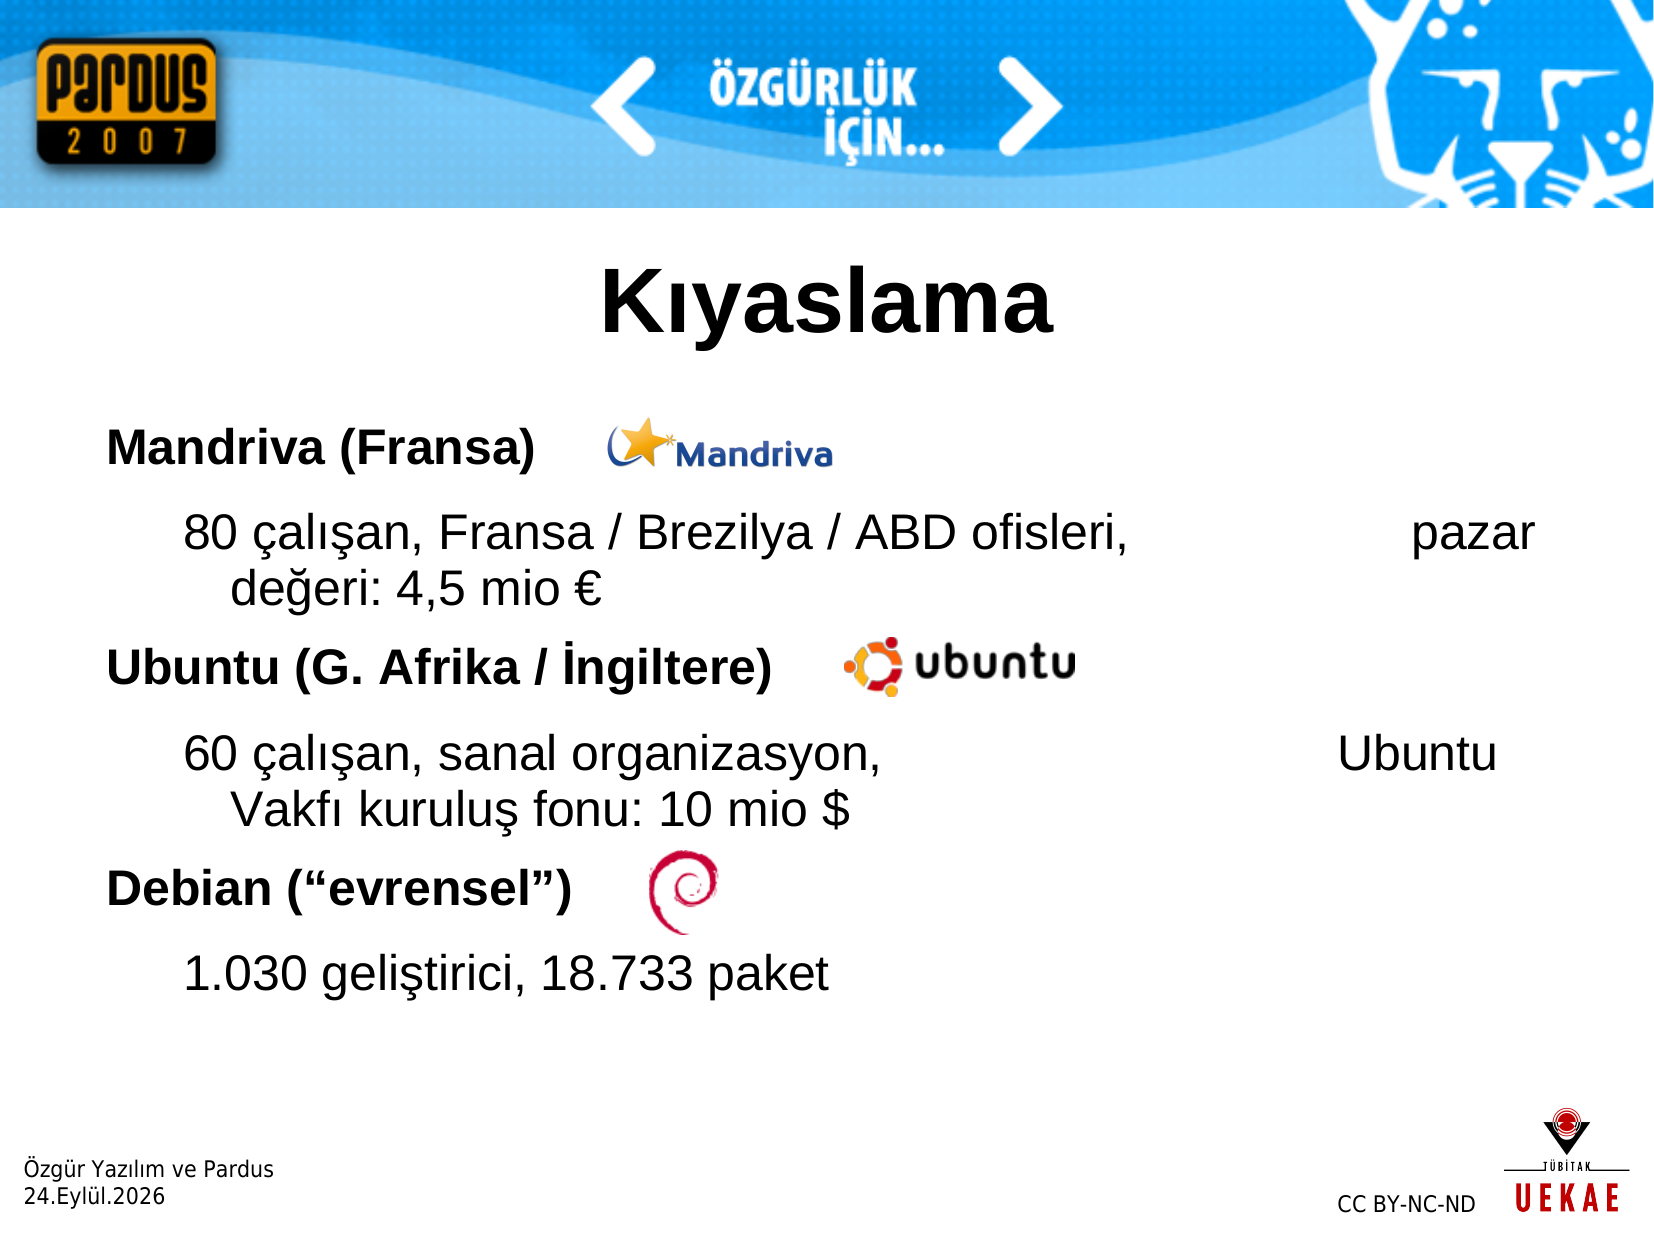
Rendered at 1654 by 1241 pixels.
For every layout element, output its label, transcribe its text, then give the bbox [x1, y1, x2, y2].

picture [1500, 1104, 1634, 1215]
picture [649, 850, 720, 935]
picture [844, 637, 1075, 697]
title Kıyaslama [82, 197, 1571, 405]
picture [0, 0, 1654, 208]
list Mandriva (Fransa) 80 çalışan, Fransa / Brezilya / ABD ofisleri, pazar değeri: 4,5 mio € Ubuntu (G. Afrika / İngiltere) 60 çalışan, sanal organizasyon, Ubuntu Vakfı kuruluş fonu: 10 mio $ Debian (“evrensel”) 1.030 geliştirici, 18.733 paket [88, 419, 1571, 1056]
picture [602, 413, 839, 473]
